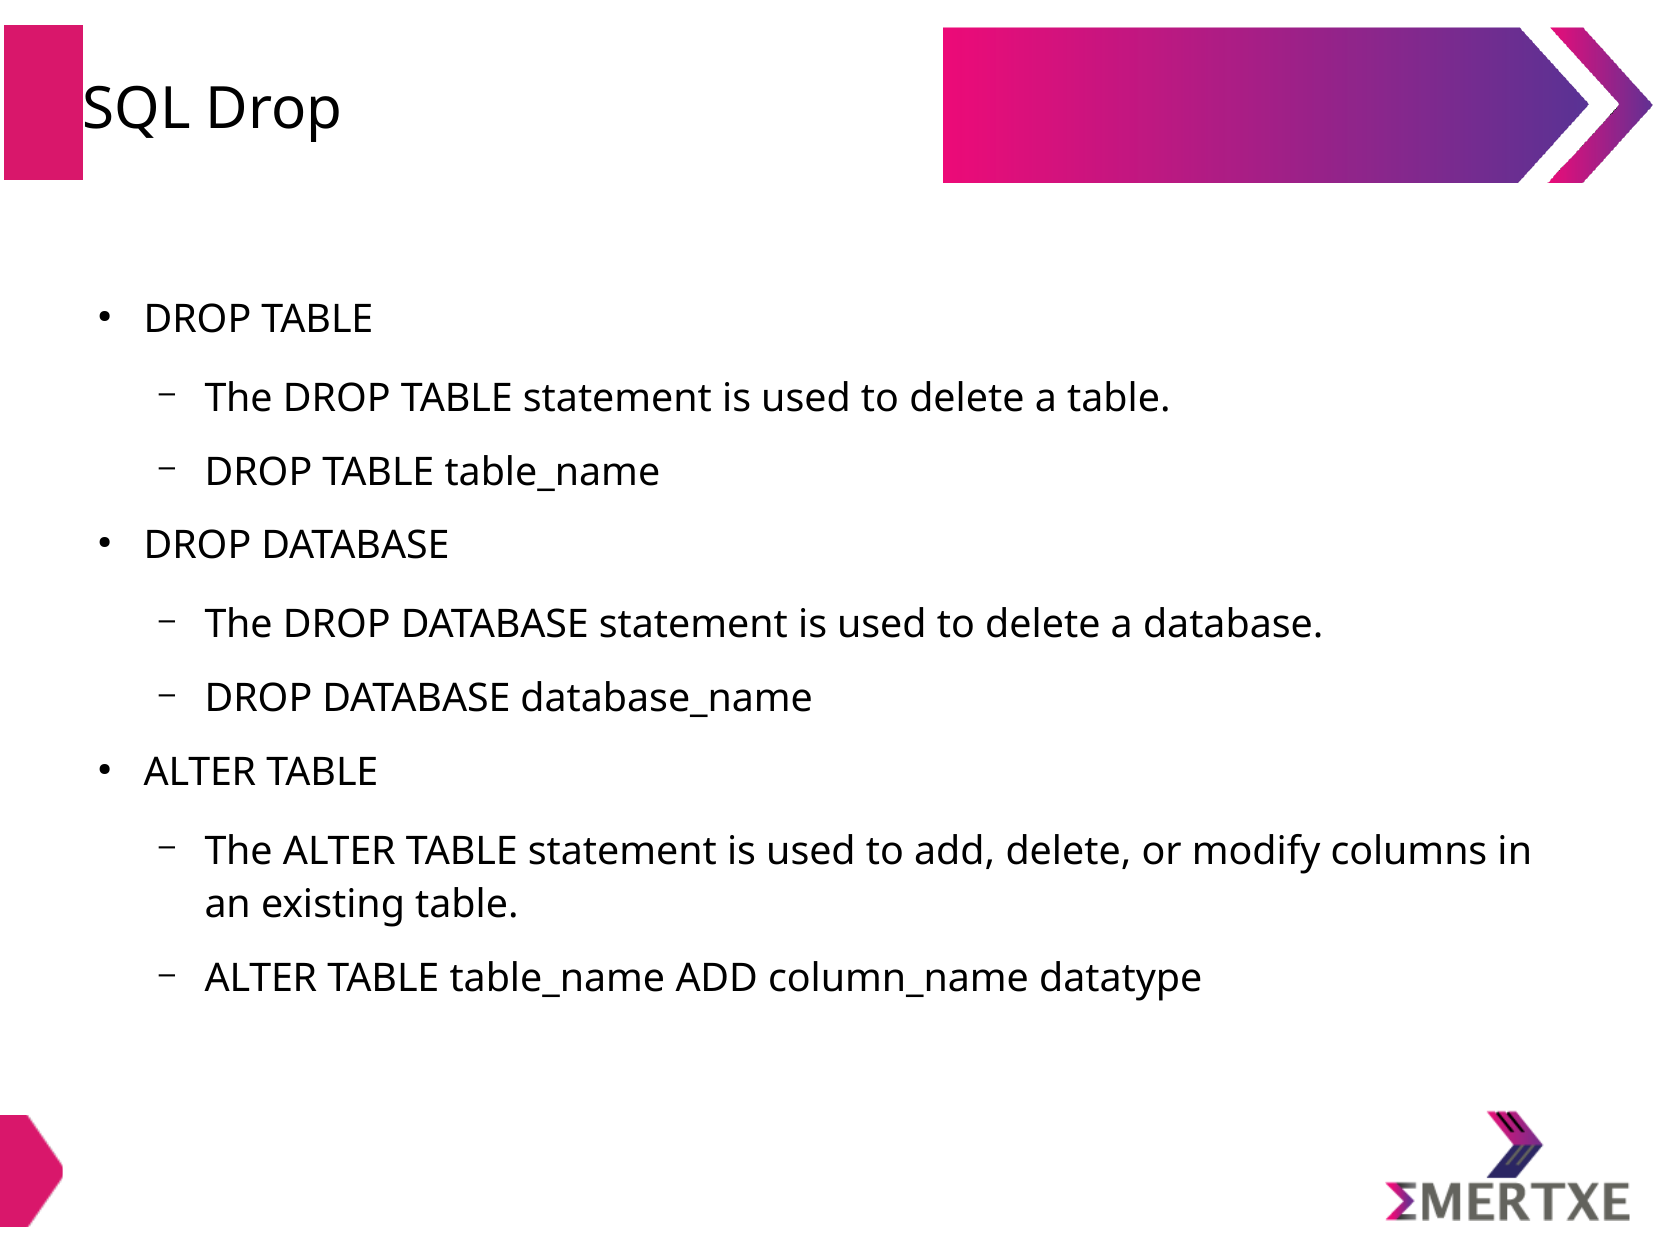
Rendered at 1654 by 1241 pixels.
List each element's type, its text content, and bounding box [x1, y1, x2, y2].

picture [1385, 1107, 1631, 1221]
list DROP TABLE The DROP TABLE statement is used to delete a table. DROP TABLE table_name DROP DATABASE The DROP DATABASE statement is used to delete a database. DROP DATABASE database_name ALTER TABLE The ALTER TABLE statement is used to add, delete, or modify columns in an existing table. ALTER TABLE table_name ADD column_name datatype [82, 290, 1571, 1010]
title SQL Drop [82, 2, 1571, 210]
picture [1571, 27, 1653, 183]
